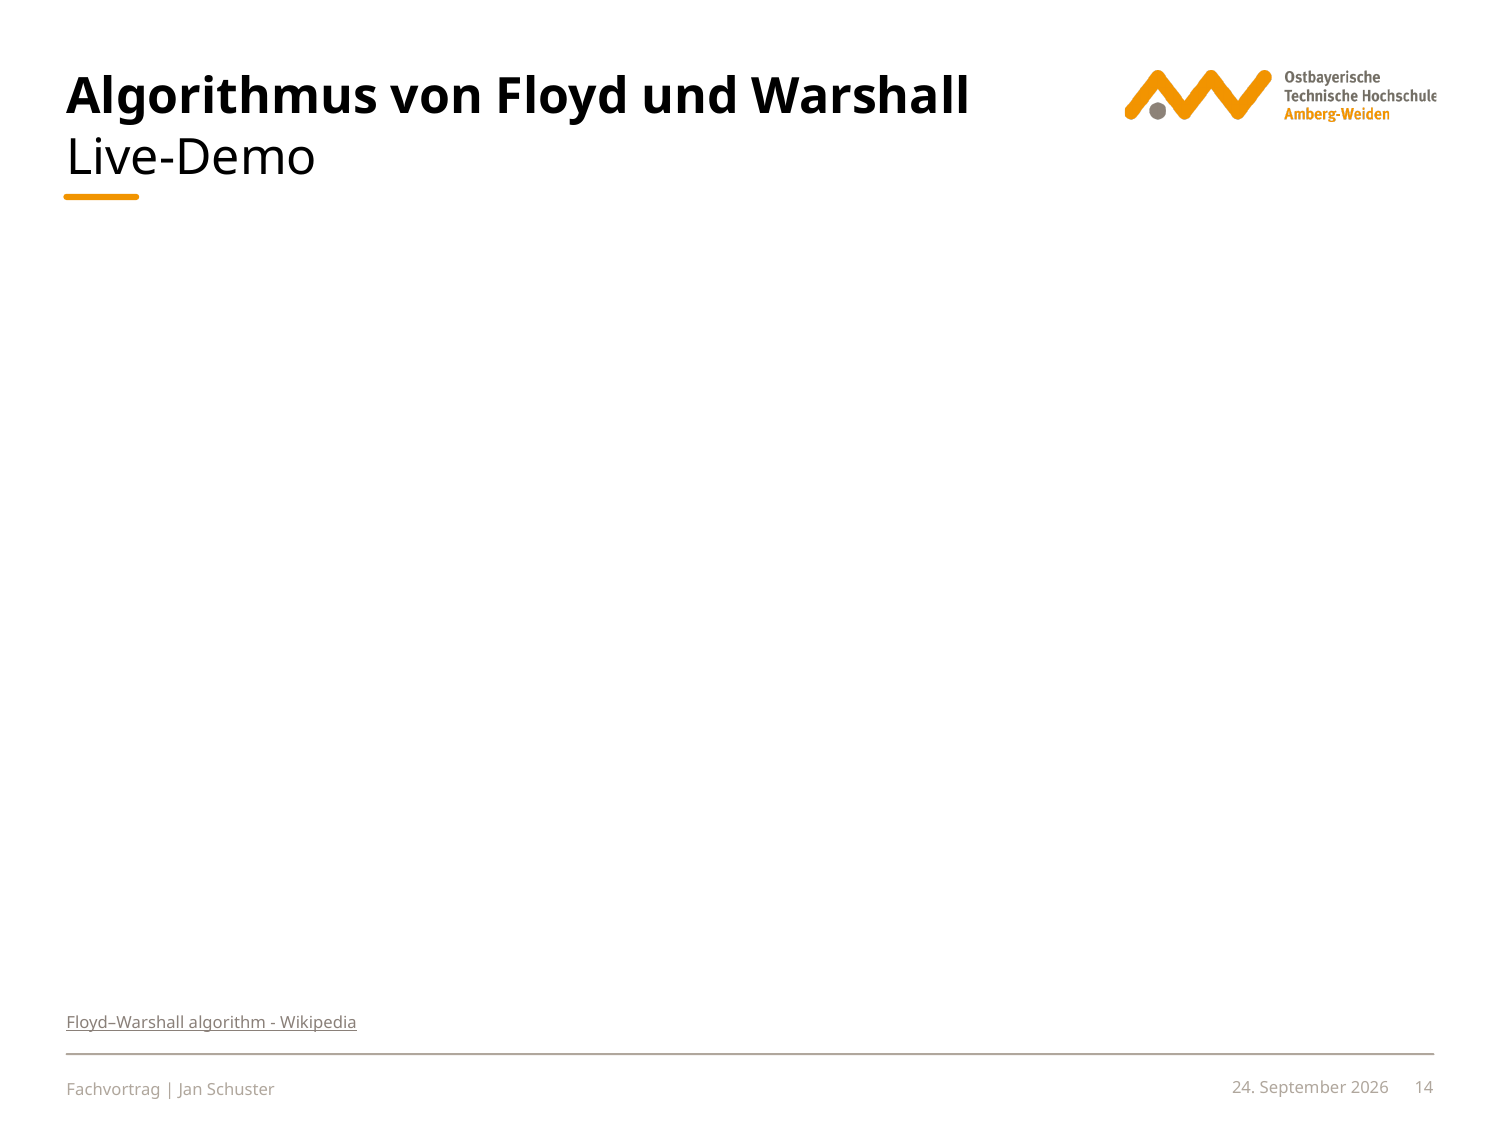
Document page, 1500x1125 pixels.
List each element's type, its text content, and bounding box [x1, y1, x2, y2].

list Floyd–Warshall algorithm - Wikipedia [66, 987, 1434, 1035]
slide_number <number> [1395, 1065, 1434, 1113]
title Algorithmus von Floyd und Warshall [66, 70, 1434, 130]
list Live-Demo [66, 130, 1434, 190]
slide_number 11. Dezember 2023 [1171, 1065, 1390, 1113]
footer Fachvortrag | Jan Schuster [66, 1065, 997, 1113]
